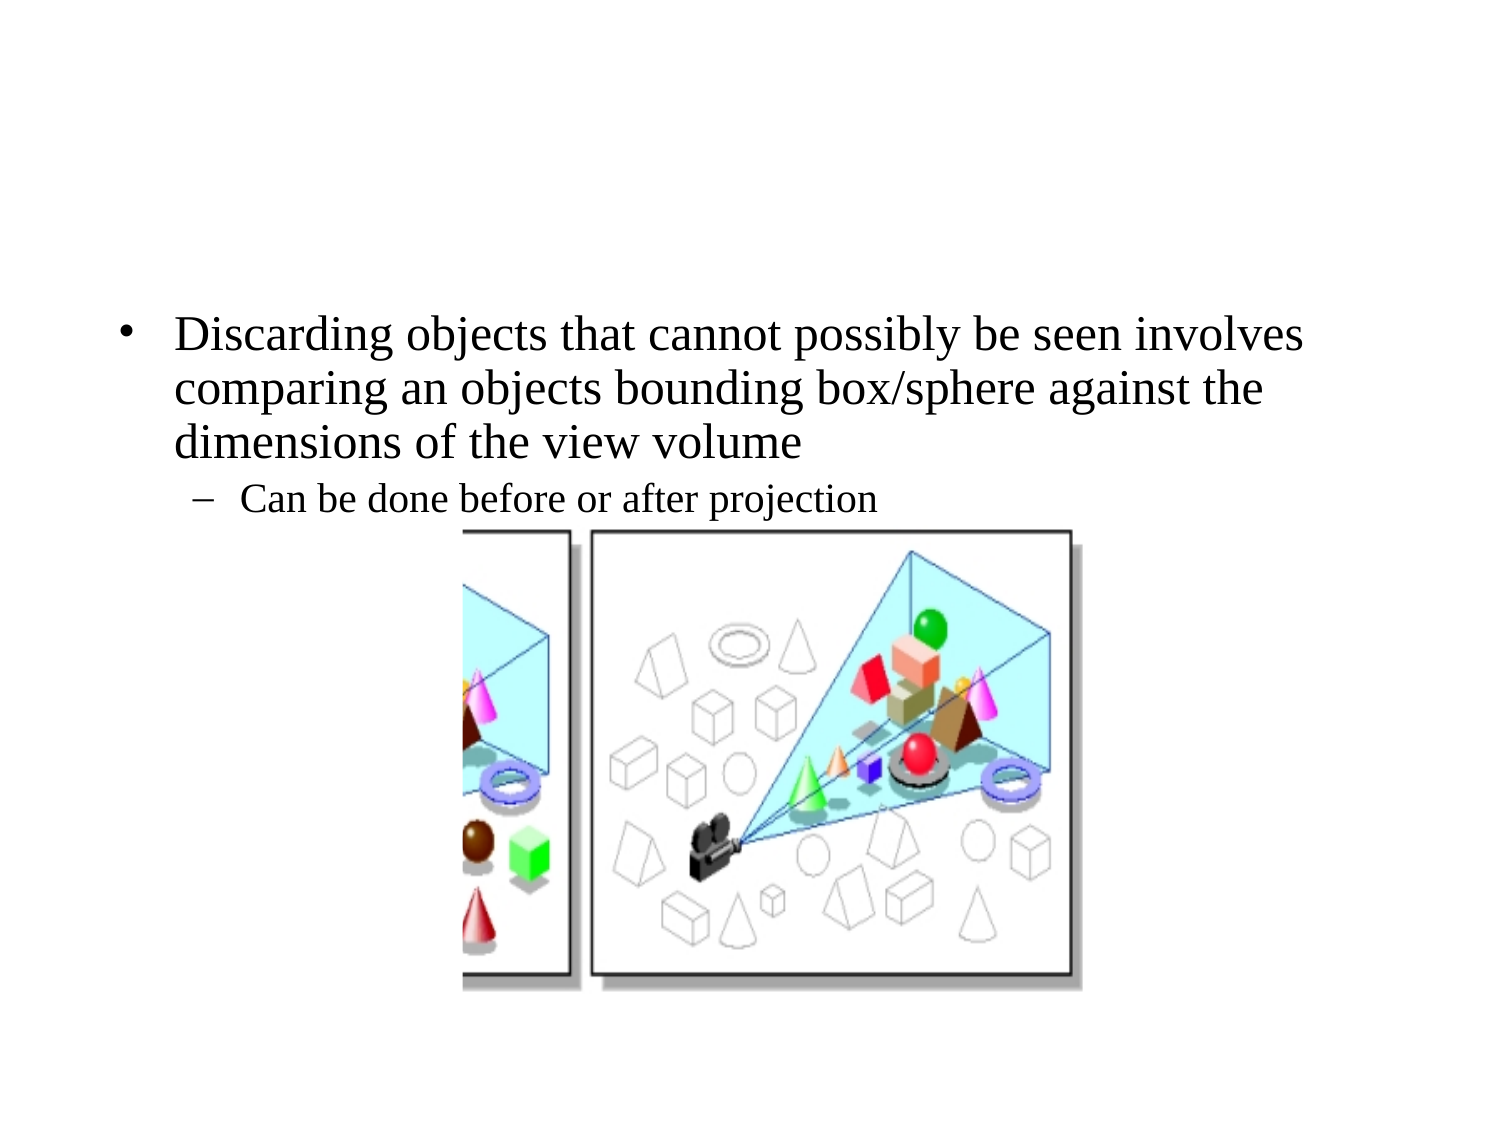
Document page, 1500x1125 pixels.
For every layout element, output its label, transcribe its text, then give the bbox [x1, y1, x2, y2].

picture [462, 525, 1088, 996]
list Discarding objects that cannot possibly be seen involves comparing an objects bounding box/sphere against the dimensions of the view volume Can be done before or after projection [103, 299, 1397, 1014]
